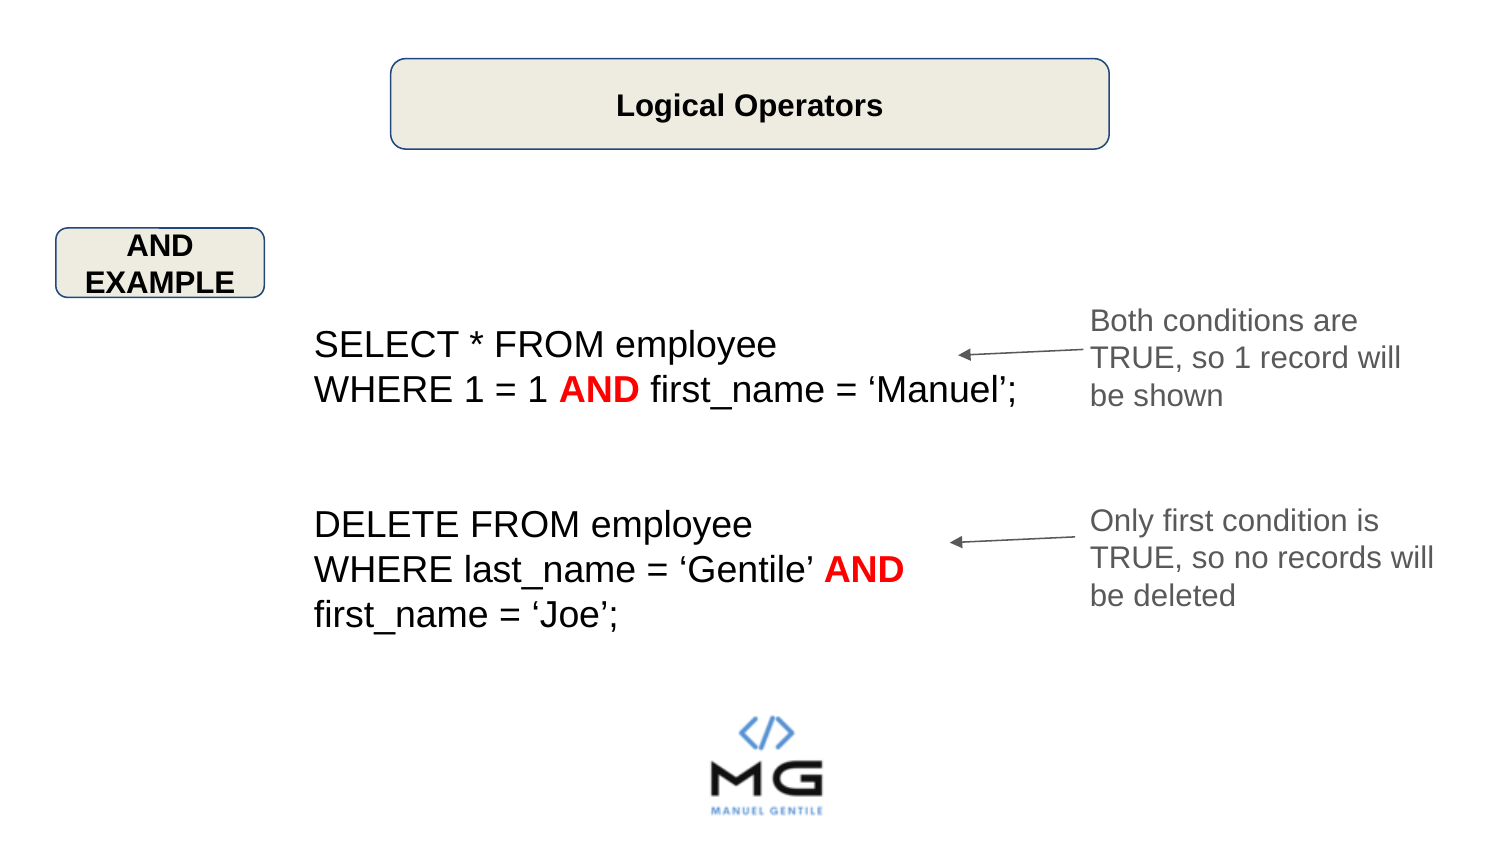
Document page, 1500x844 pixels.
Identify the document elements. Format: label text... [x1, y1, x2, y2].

text_box SELECT * FROM employee WHERE 1 = 1 AND first_name = ‘Manuel’; [298, 305, 1066, 375]
picture [688, 687, 846, 844]
text_box DELETE FROM employee WHERE last_name = ‘Gentile’ AND first_name = ‘Joe’; [298, 485, 1066, 555]
text_box Logical Operators [390, 58, 1110, 150]
text_box Only first condition is TRUE, so no records will be deleted [1074, 484, 1473, 576]
text_box Both conditions are TRUE, so 1 record will be shown [1074, 284, 1447, 328]
text_box AND EXAMPLE [55, 227, 265, 298]
